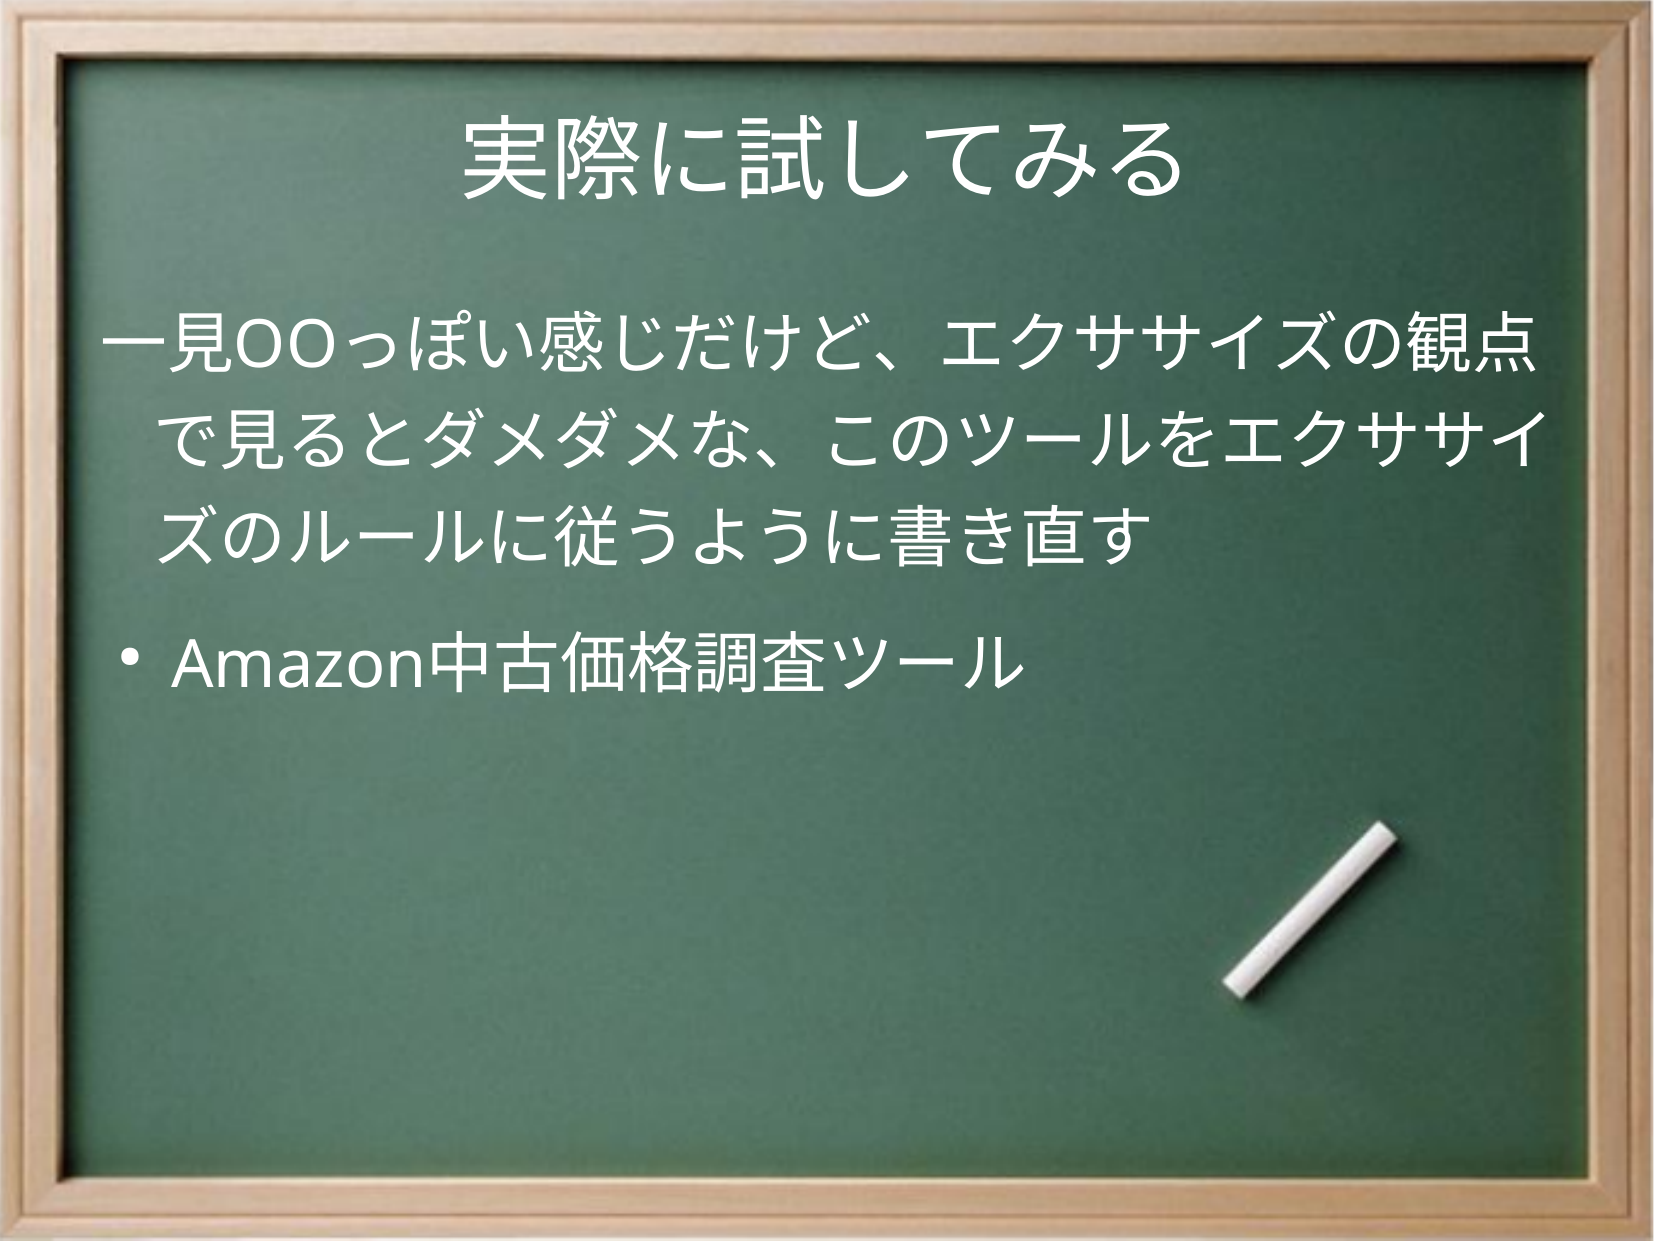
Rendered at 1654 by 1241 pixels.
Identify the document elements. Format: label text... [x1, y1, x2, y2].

picture [0, 0, 1654, 1241]
list 一見OOっぽい感じだけど、エクササイズの観点で見るとダメダメな、このツールをエクササイズのルールに従うように書き直す Amazon中古価格調査ツール [82, 290, 1571, 1101]
title 実際に試してみる [82, 49, 1571, 257]
